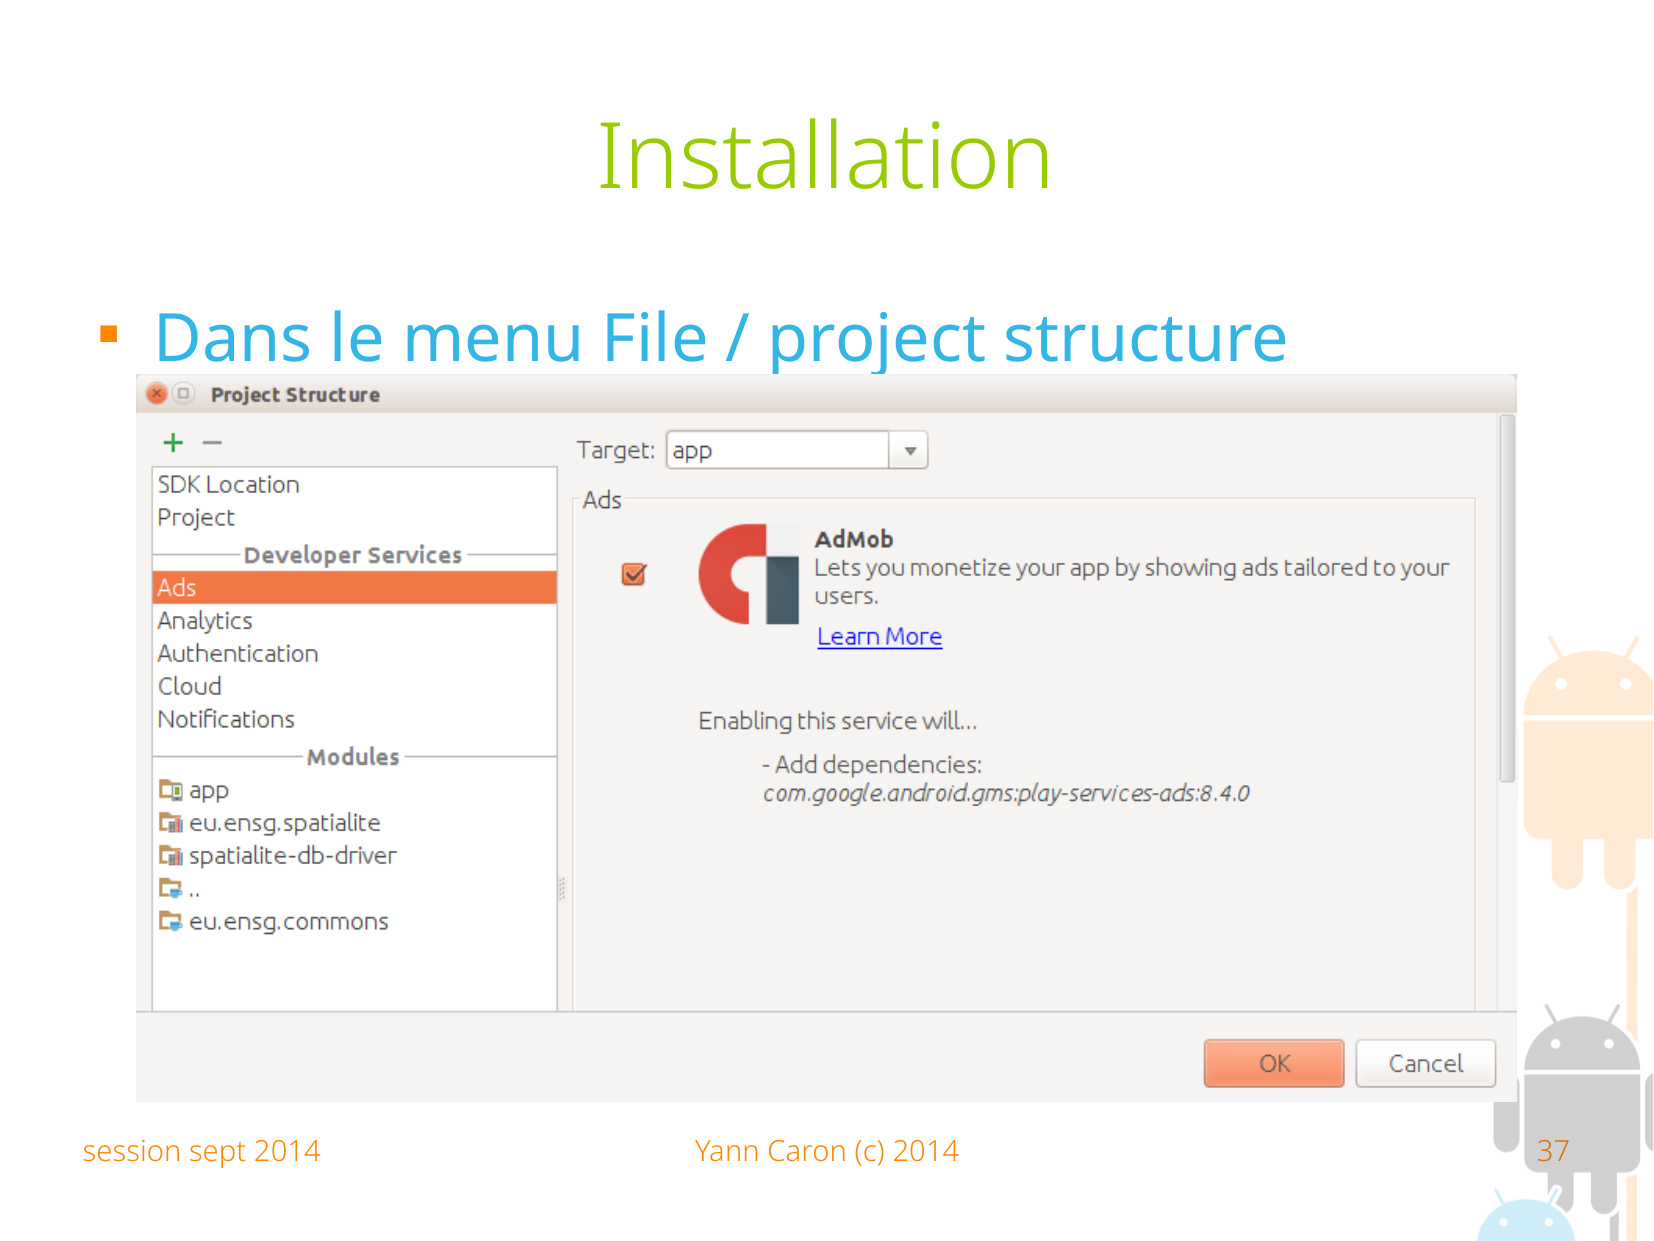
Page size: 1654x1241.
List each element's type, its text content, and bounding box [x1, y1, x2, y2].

title Installation [82, 49, 1571, 257]
list Dans le menu File / project structure [82, 290, 1571, 1010]
picture [136, 374, 1654, 1241]
